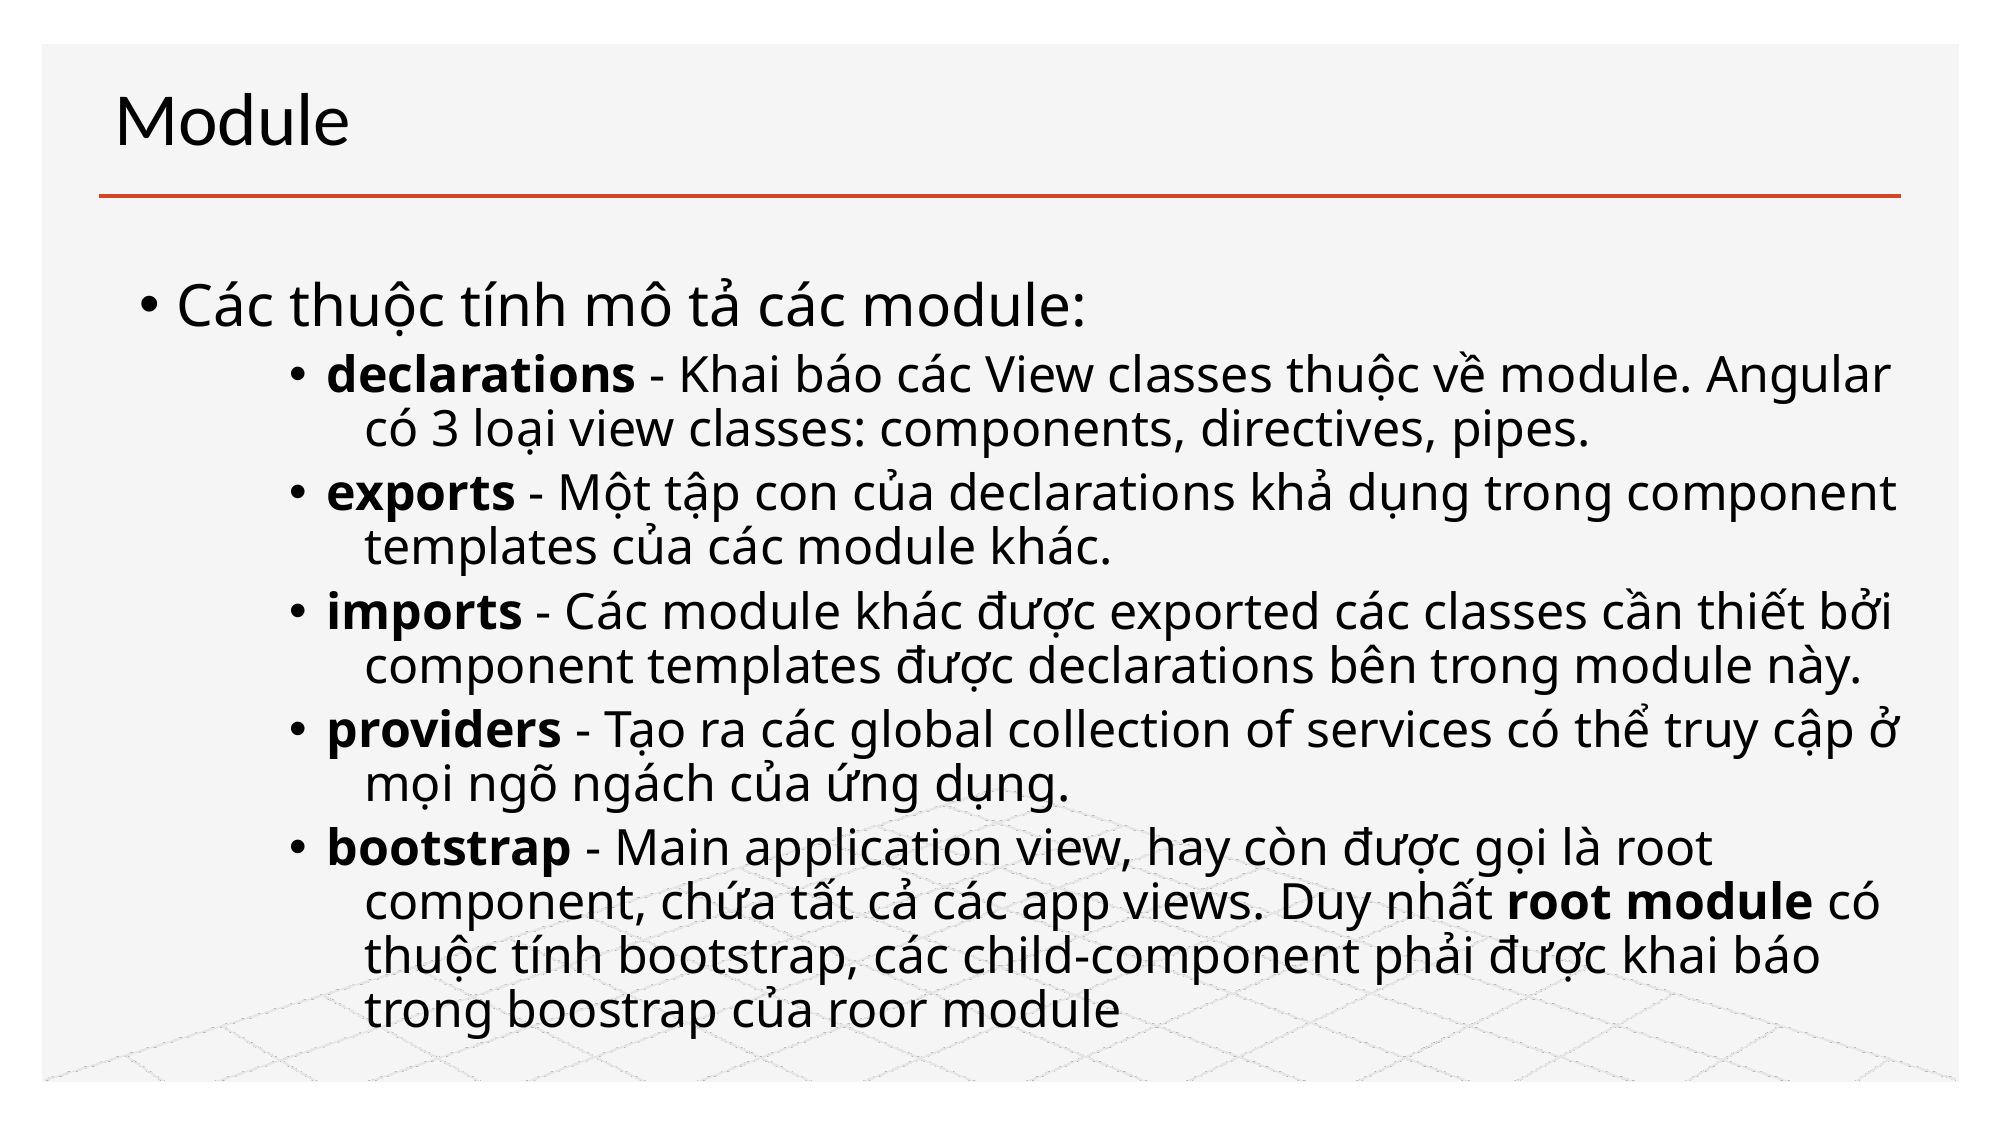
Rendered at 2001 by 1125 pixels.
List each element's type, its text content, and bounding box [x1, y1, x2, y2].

text_box Các thuộc tính mô tả các module: declarations - Khai báo các View classes thuộc về module. Angular có 3 loại view classes: components, directives, pipes. exports - Một tập con của declarations khả dụng trong component templates của các module khác. imports - Các module khác được exported các classes cần thiết bởi component templates được declarations bên trong module này. providers - Tạo ra các global collection of services có thể truy cập ở mọi ngõ ngách của ứng dụng. bootstrap - Main application view, hay còn được gọi là root component, chứa tất cả các app views. Duy nhất root module có thuộc tính bootstrap, các child-component phải được khai báo trong boostrap của roor module [124, 238, 1926, 1077]
list [99, 213, 1901, 1052]
text_box Module [99, 73, 1901, 197]
